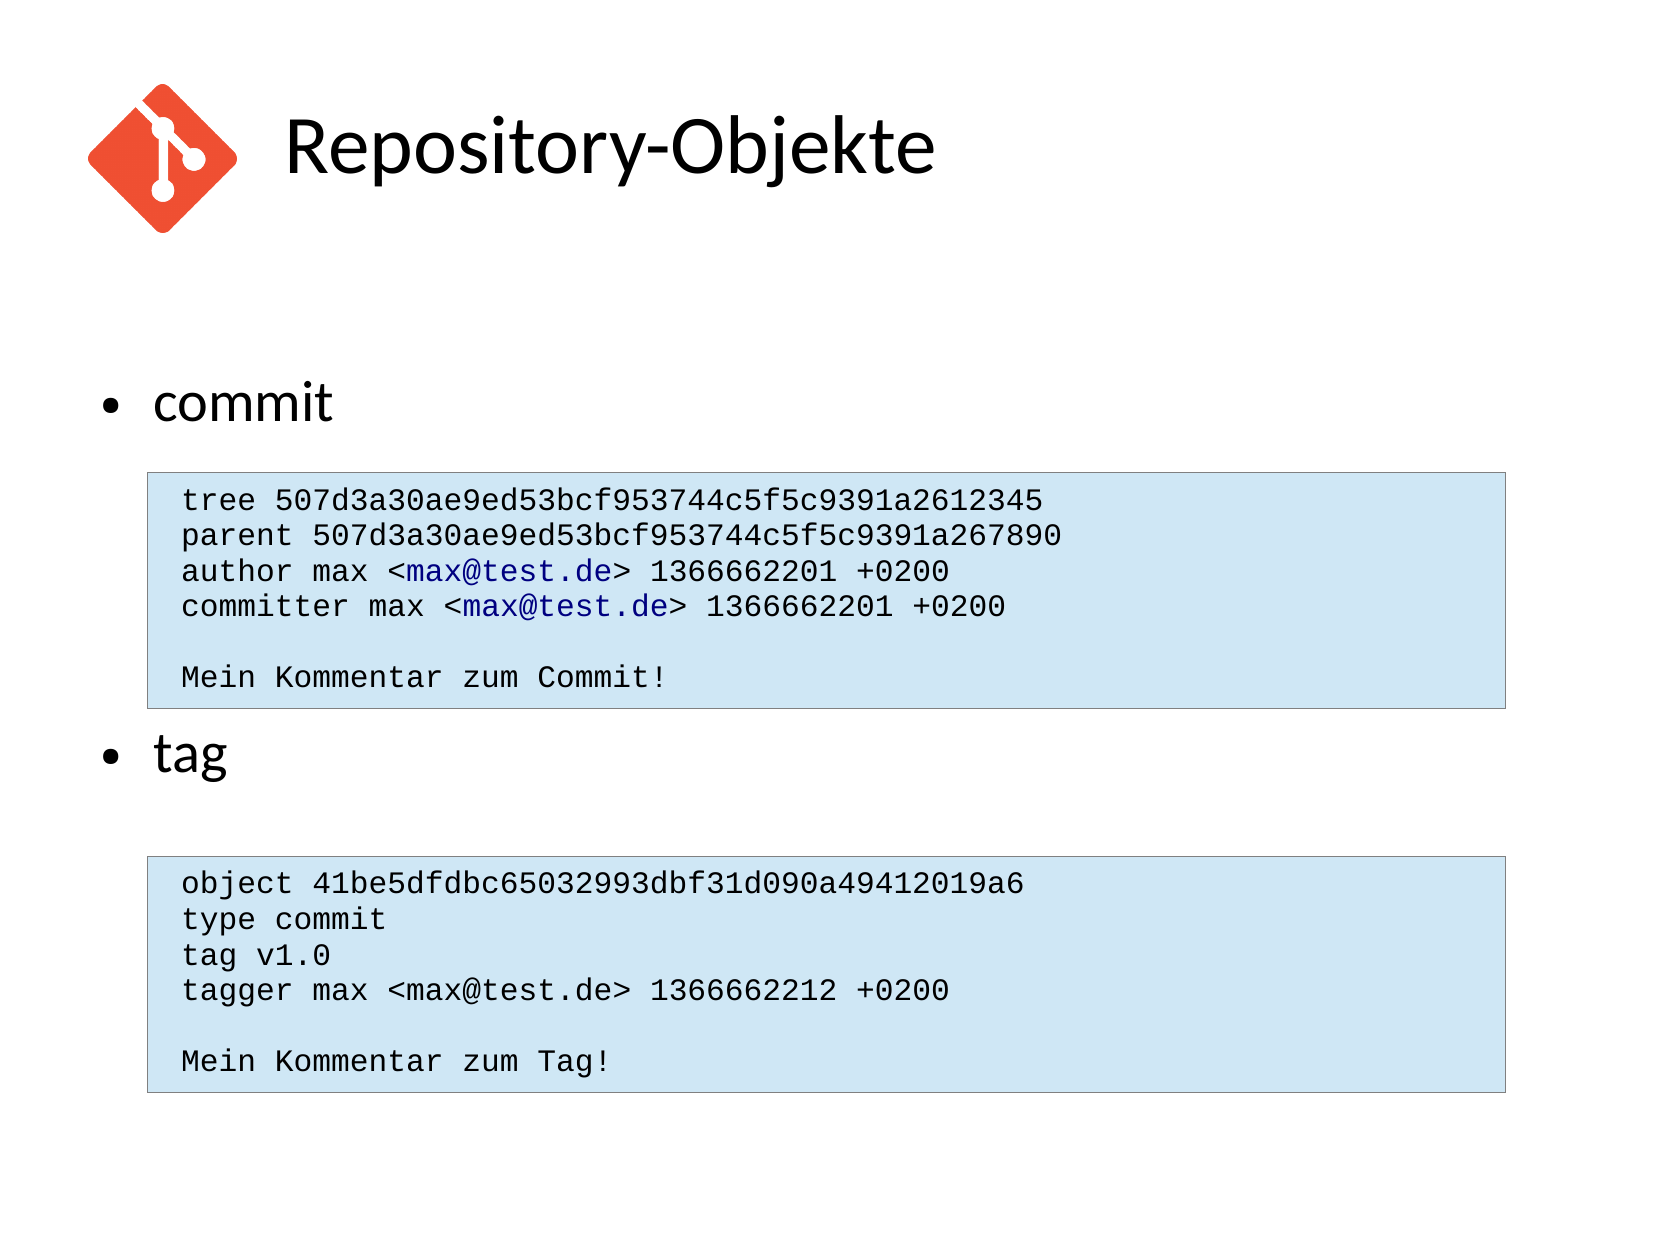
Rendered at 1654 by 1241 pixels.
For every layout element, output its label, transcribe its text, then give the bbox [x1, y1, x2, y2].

list commit tag [82, 290, 1571, 1152]
picture [88, 84, 237, 233]
text_box tree 507d3a30ae9ed53bcf953744c5f5c9391a2612345 parent 507d3a30ae9ed53bcf953744c5f5c9391a267890 author max <max@test.de> 1366662201 +0200 committer max <max@test.de> 1366662201 +0200 Mein Kommentar zum Commit! [147, 472, 1506, 709]
text_box object 41be5dfdbc65032993dbf31d090a49412019a6 type commit tag v1.0 tagger max <max@test.de> 1366662212 +0200 Mein Kommentar zum Tag! [147, 856, 1506, 1093]
title Repository-Objekte [265, 49, 1571, 257]
